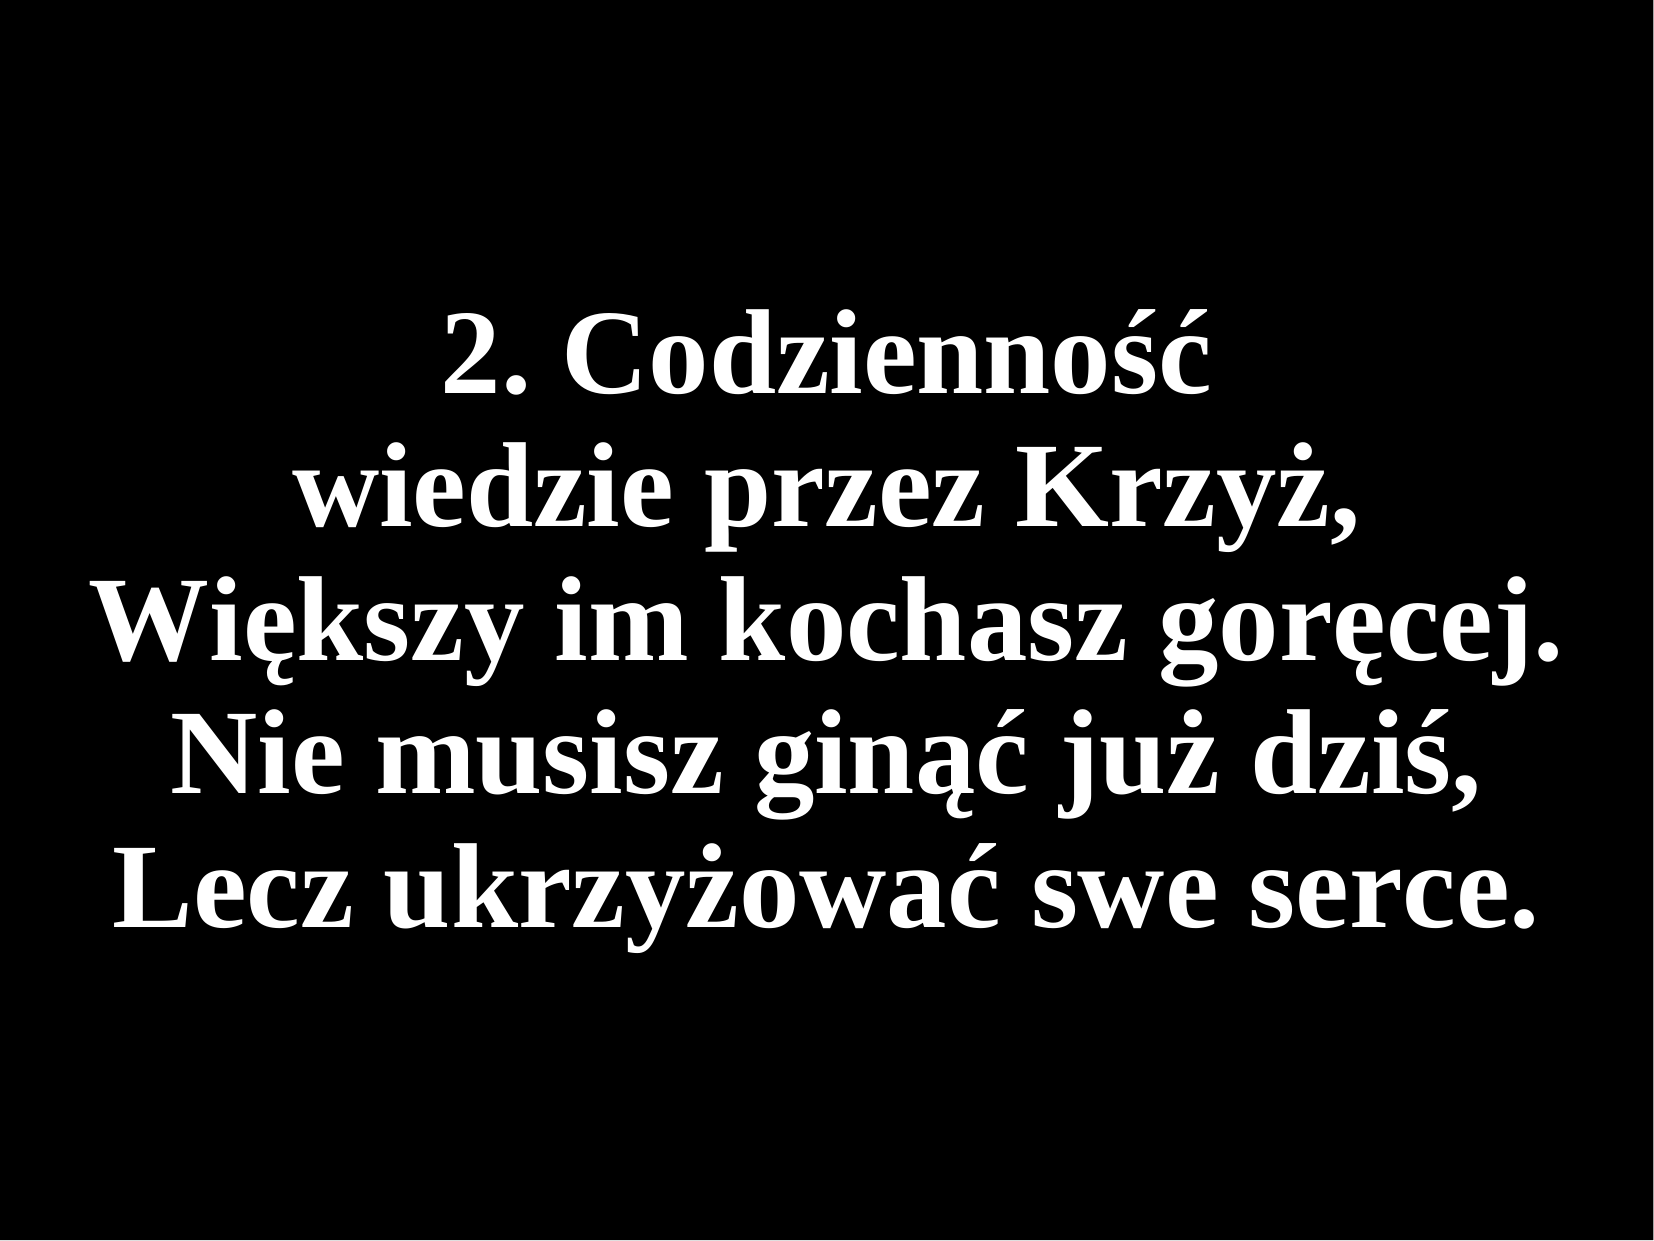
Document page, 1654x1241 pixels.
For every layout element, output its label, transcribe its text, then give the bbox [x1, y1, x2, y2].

title 2. Codzienność wiedzie przez Krzyż, Większy im kochasz goręcej. Nie musisz ginąć już dziś, Lecz ukrzyżować swe serce. [0, 0, 1654, 1241]
